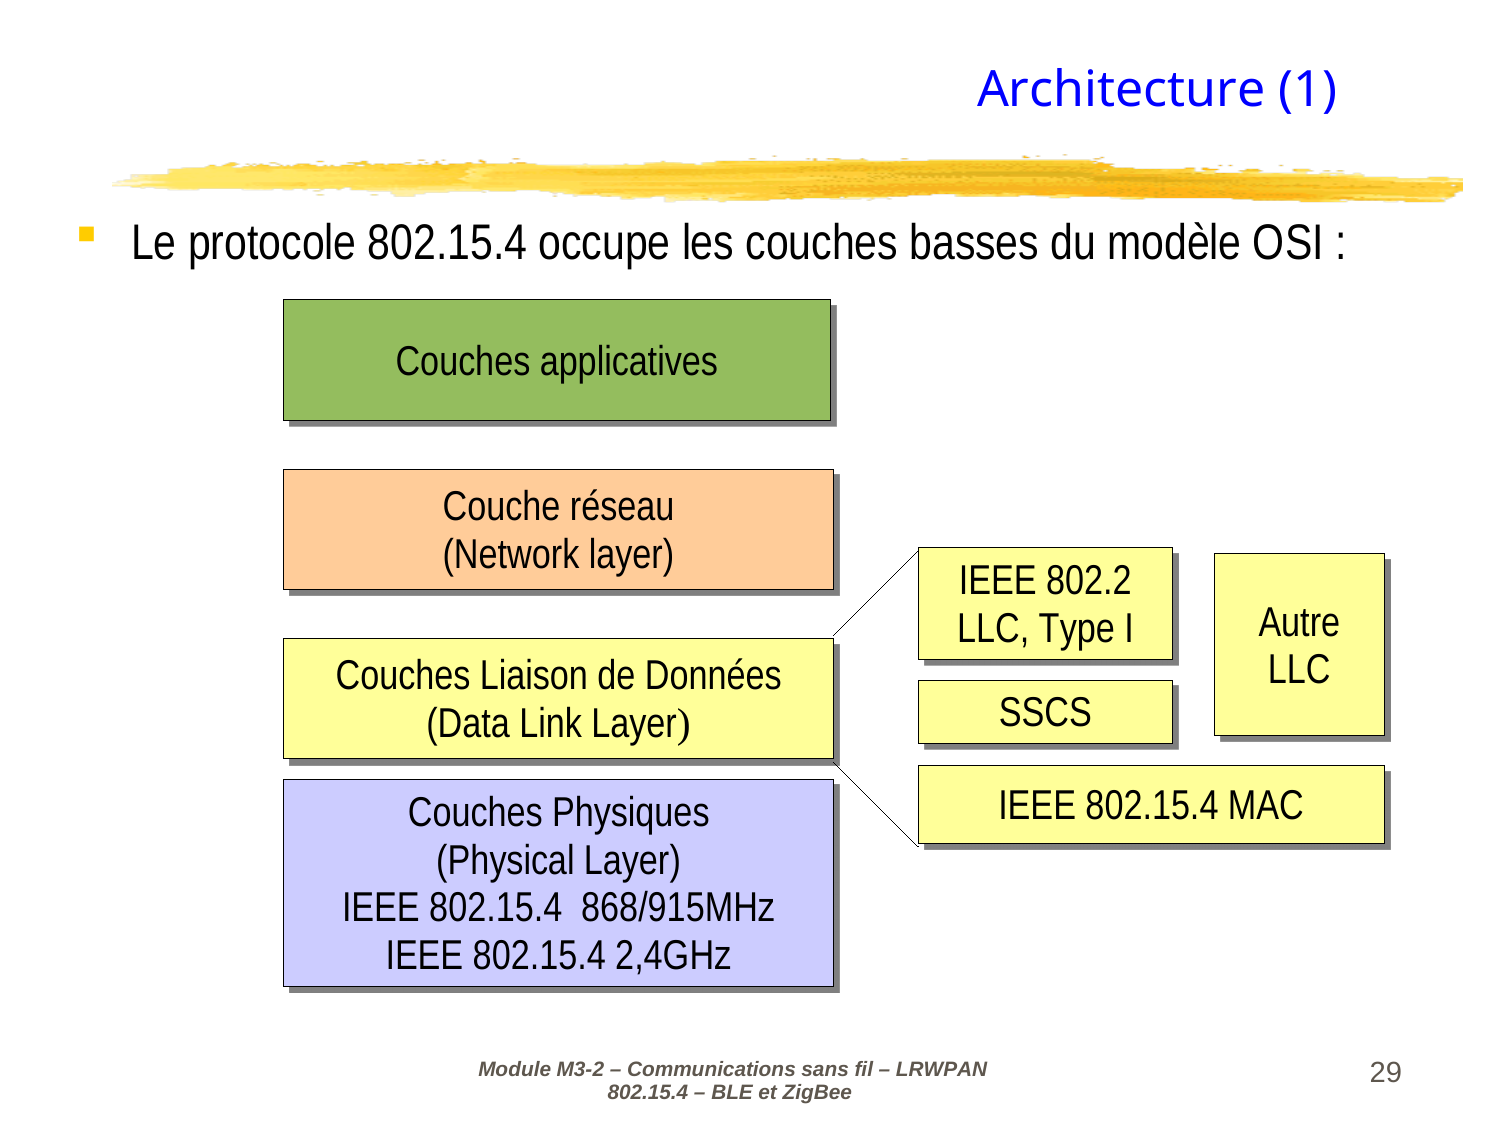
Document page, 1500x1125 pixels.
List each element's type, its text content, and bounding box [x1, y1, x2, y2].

text_box IEEE 802.15.4 MAC [918, 765, 1385, 844]
text_box SSCS [918, 680, 1173, 744]
picture [112, 149, 1463, 213]
text_box IEEE 802.2 LLC, Type I [918, 547, 1173, 660]
text_box Couches applicatives [283, 299, 831, 421]
text_box Autre LLC [1214, 553, 1385, 736]
text_box Couche réseau (Network layer) [283, 469, 834, 590]
list Le protocole 802.15.4 occupe les couches basses du modèle OSI : [74, 212, 1417, 271]
text_box Couches Liaison de Données (Data Link Layer) [283, 638, 834, 759]
title Architecture (1) [62, 37, 1338, 138]
text_box Couches Physiques (Physical Layer) IEEE 802.15.4 868/915MHz IEEE 802.15.4 2,4GHz [283, 779, 834, 987]
